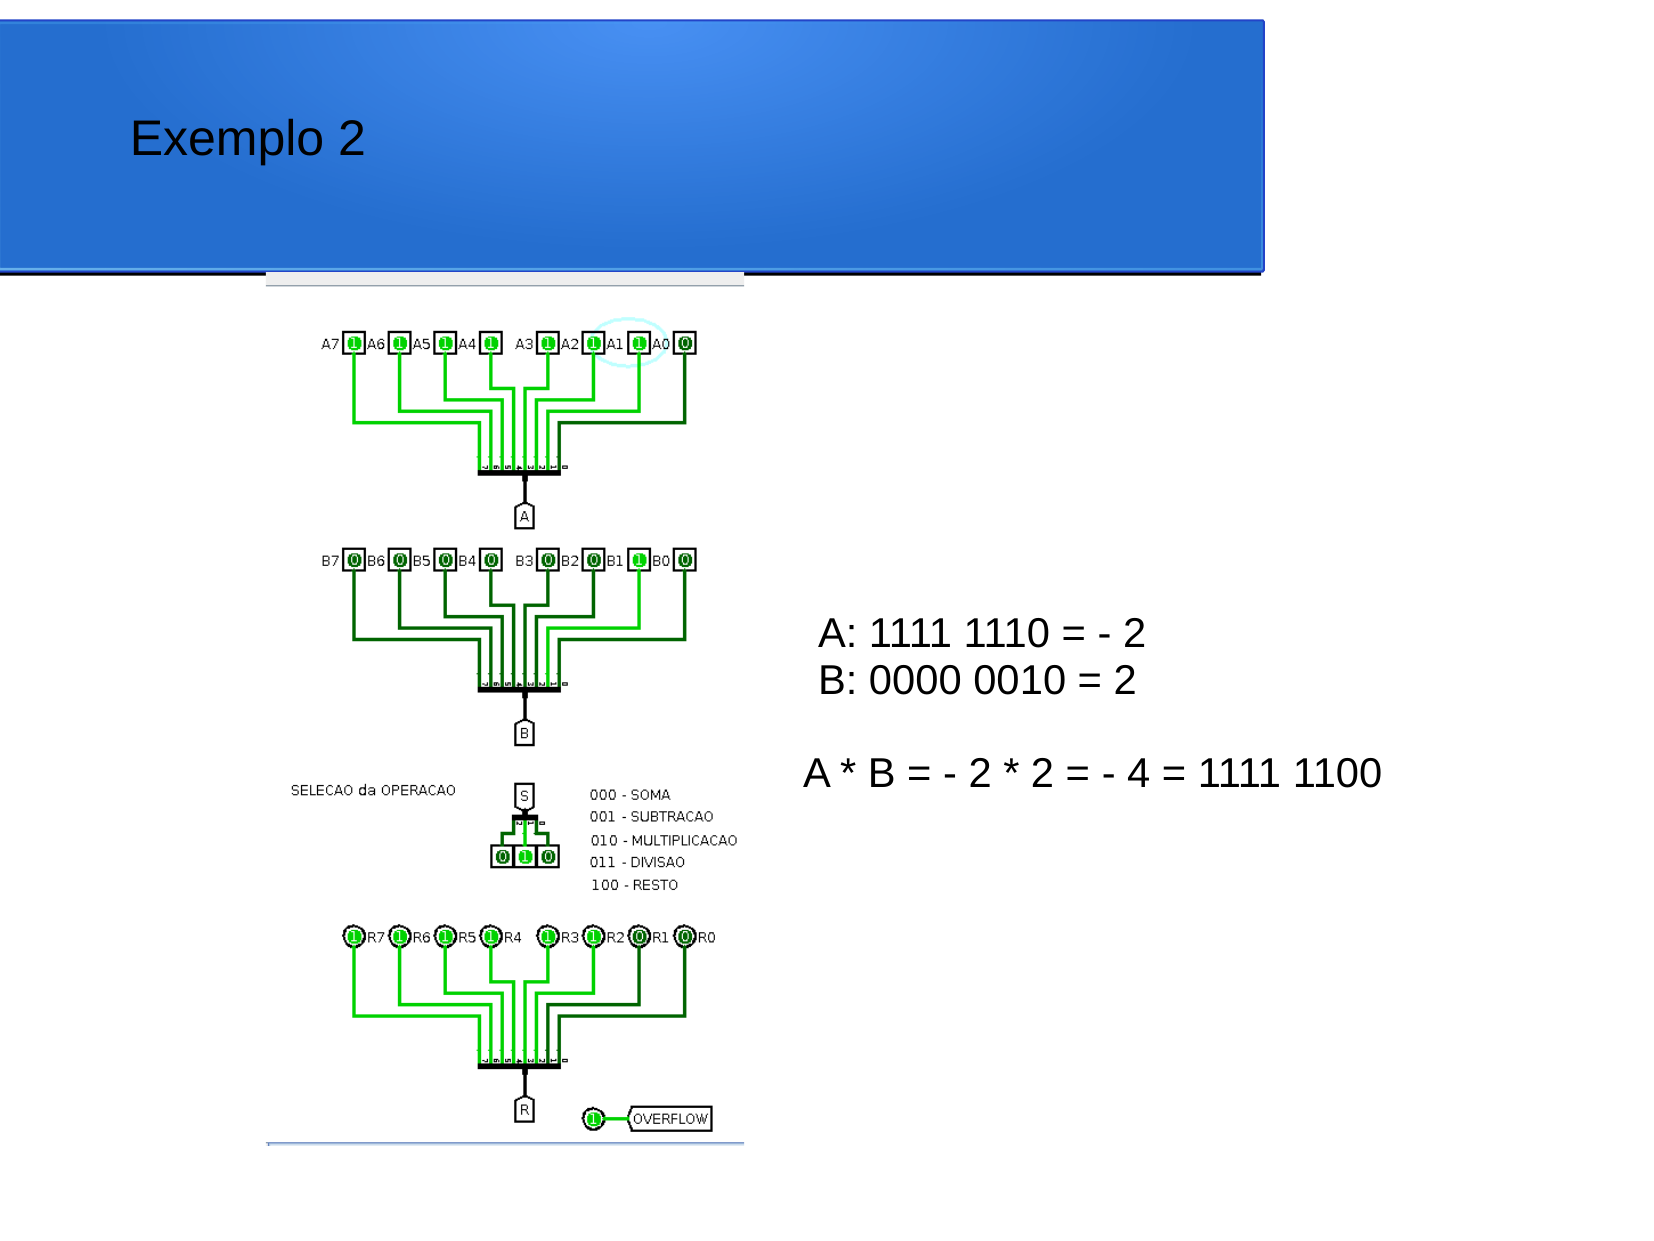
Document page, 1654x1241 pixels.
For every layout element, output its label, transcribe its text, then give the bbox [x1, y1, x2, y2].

text_box A: 1111 1110 = - 2 B: 0000 0010 = 2 A * B = - 2 * 2 = - 4 = 1111 1100 [803, 415, 1548, 898]
title Exemplo 2 [129, 35, 1282, 241]
picture [265, 272, 745, 1146]
